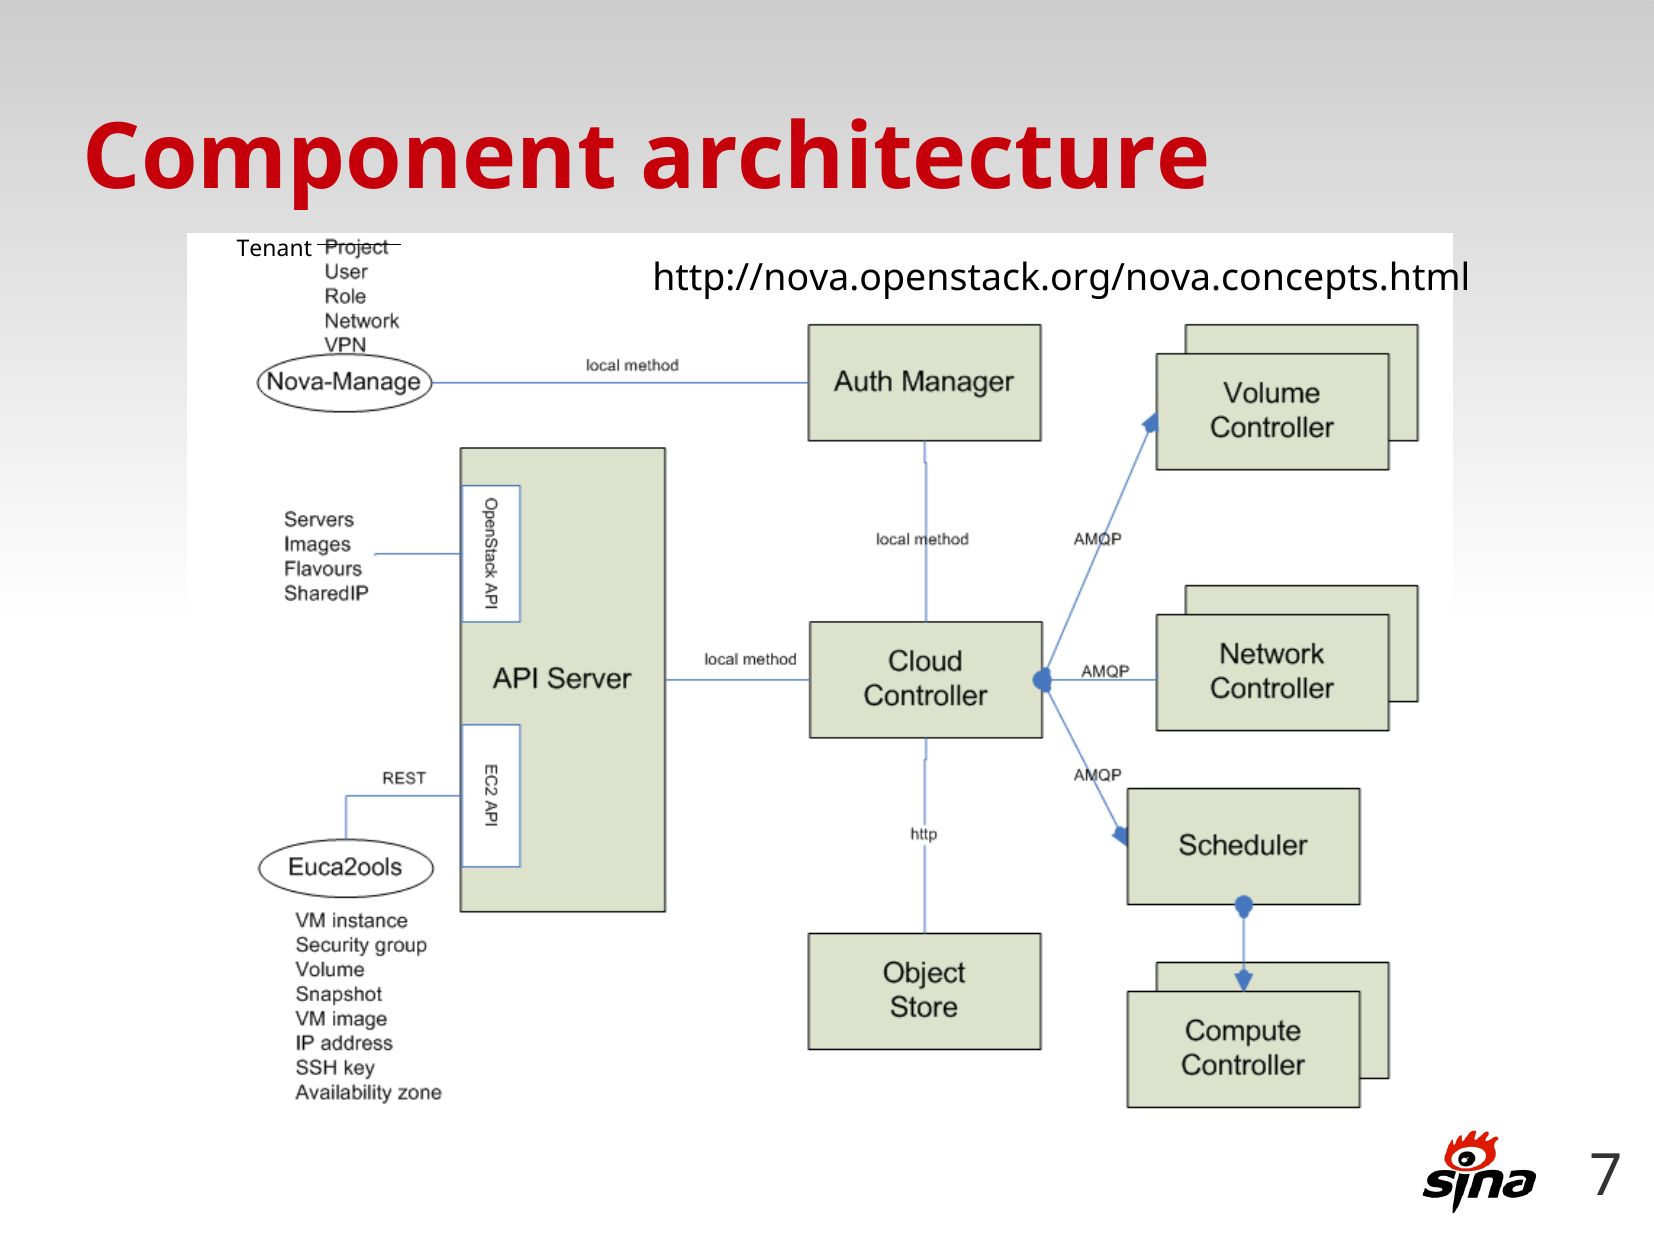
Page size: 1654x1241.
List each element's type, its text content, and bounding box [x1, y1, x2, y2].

text_box Tenant [199, 225, 350, 282]
picture [187, 233, 1564, 1241]
text_box http://nova.openstack.org/nova.concepts.html [637, 243, 1442, 301]
title Component architecture [82, 49, 1571, 257]
